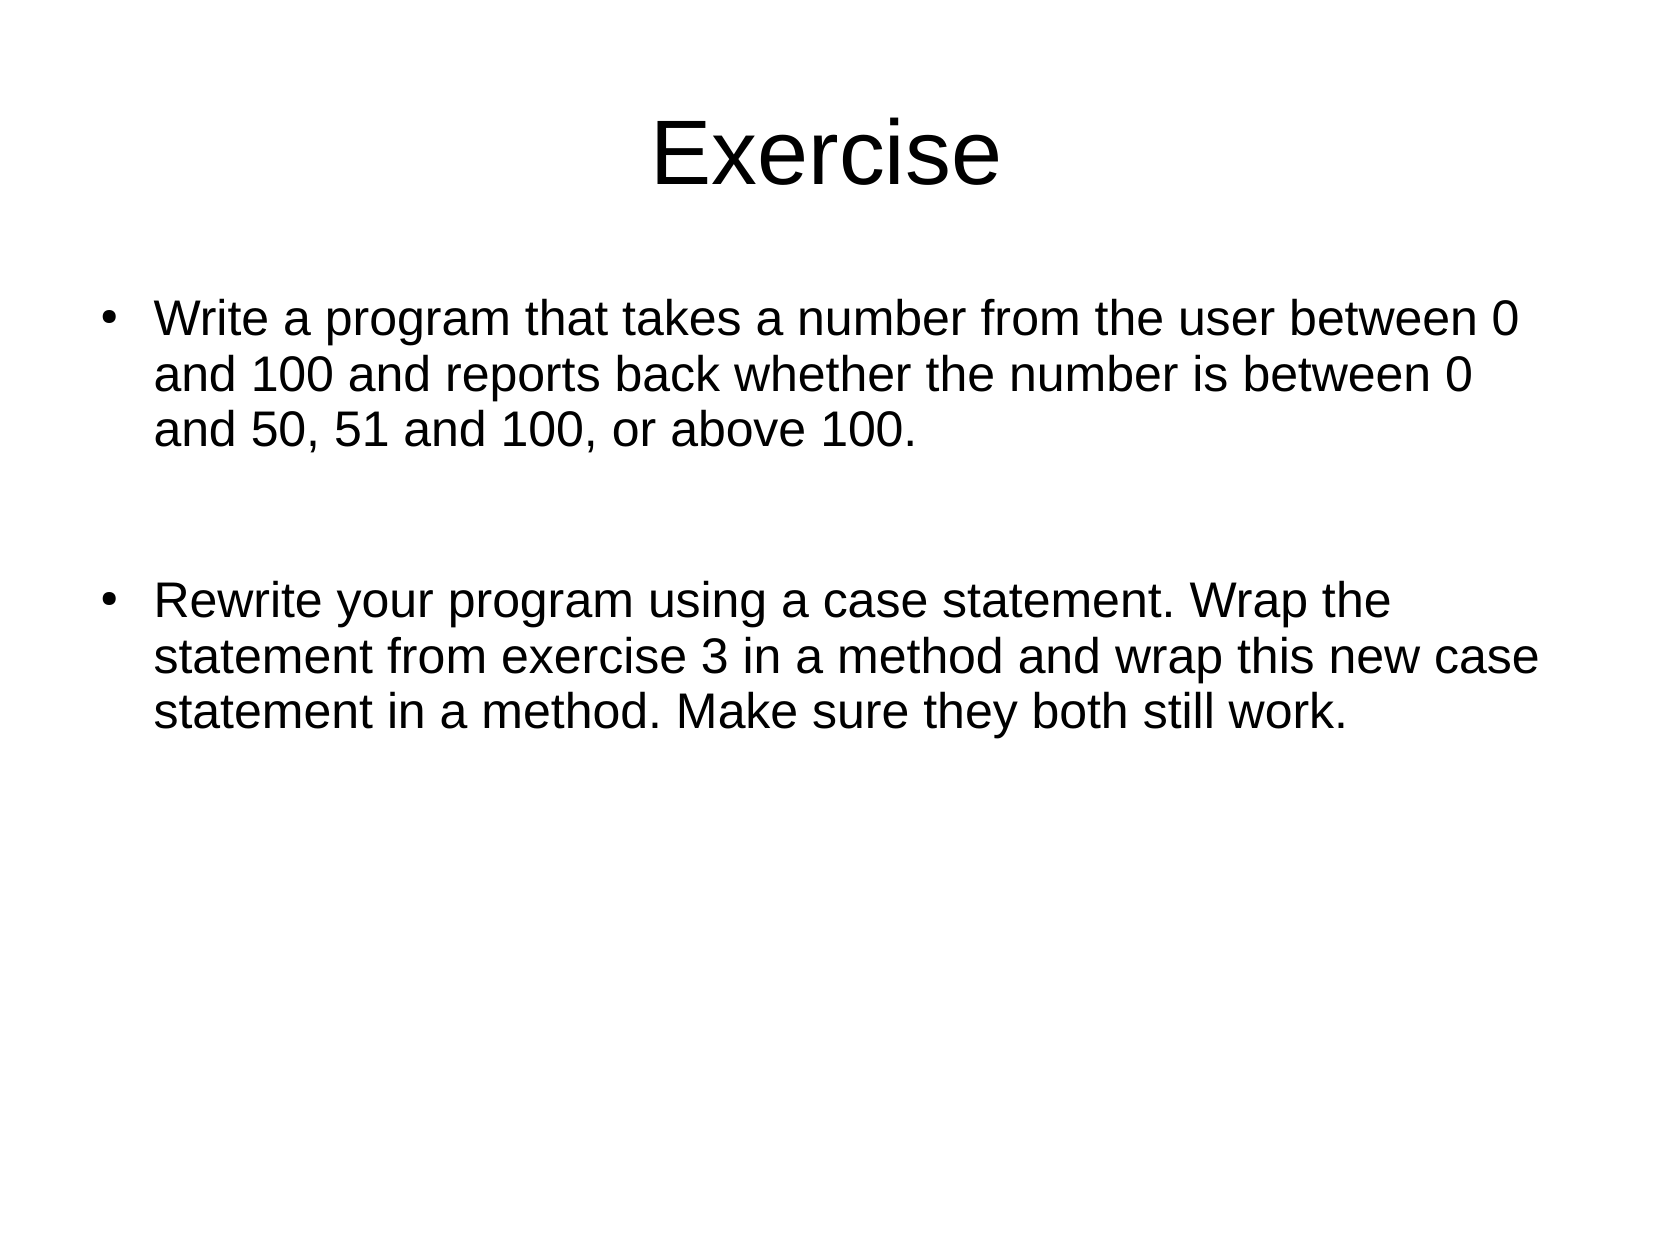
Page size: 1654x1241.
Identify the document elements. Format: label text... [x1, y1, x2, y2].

list Write a program that takes a number from the user between 0 and 100 and reports back whether the number is between 0 and 50, 51 and 100, or above 100. Rewrite your program using a case statement. Wrap the statement from exercise 3 in a method and wrap this new case statement in a method. Make sure they both still work. [82, 290, 1571, 1010]
title Exercise [82, 49, 1571, 257]
